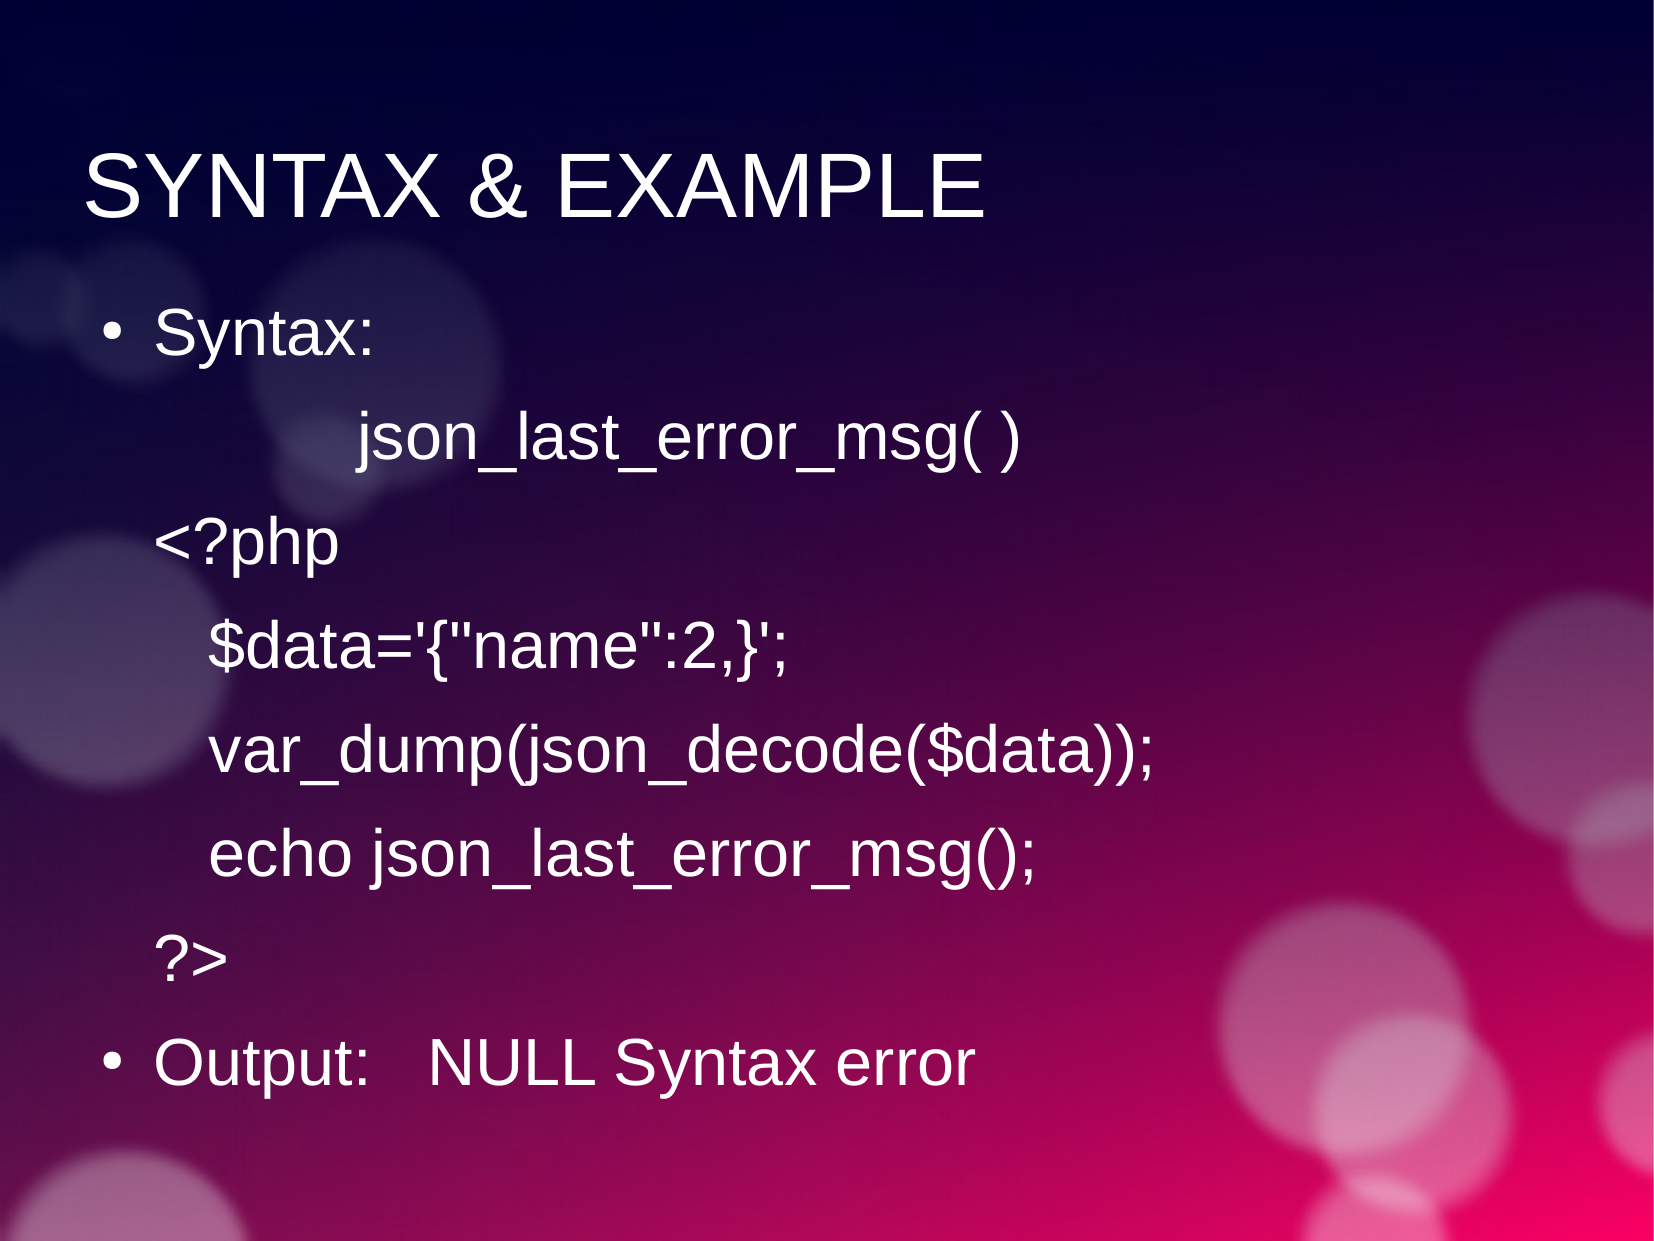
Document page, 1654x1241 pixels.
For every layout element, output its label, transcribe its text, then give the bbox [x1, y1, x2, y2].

title SYNTAX & EXAMPLE [82, 82, 1571, 290]
picture [0, 0, 1654, 1241]
list Syntax: json_last_error_msg( ) <?php $data='{"name":2,}'; var_dump(json_decode($data)); echo json_last_error_msg(); ?> Output: NULL Syntax error [82, 295, 1571, 1146]
